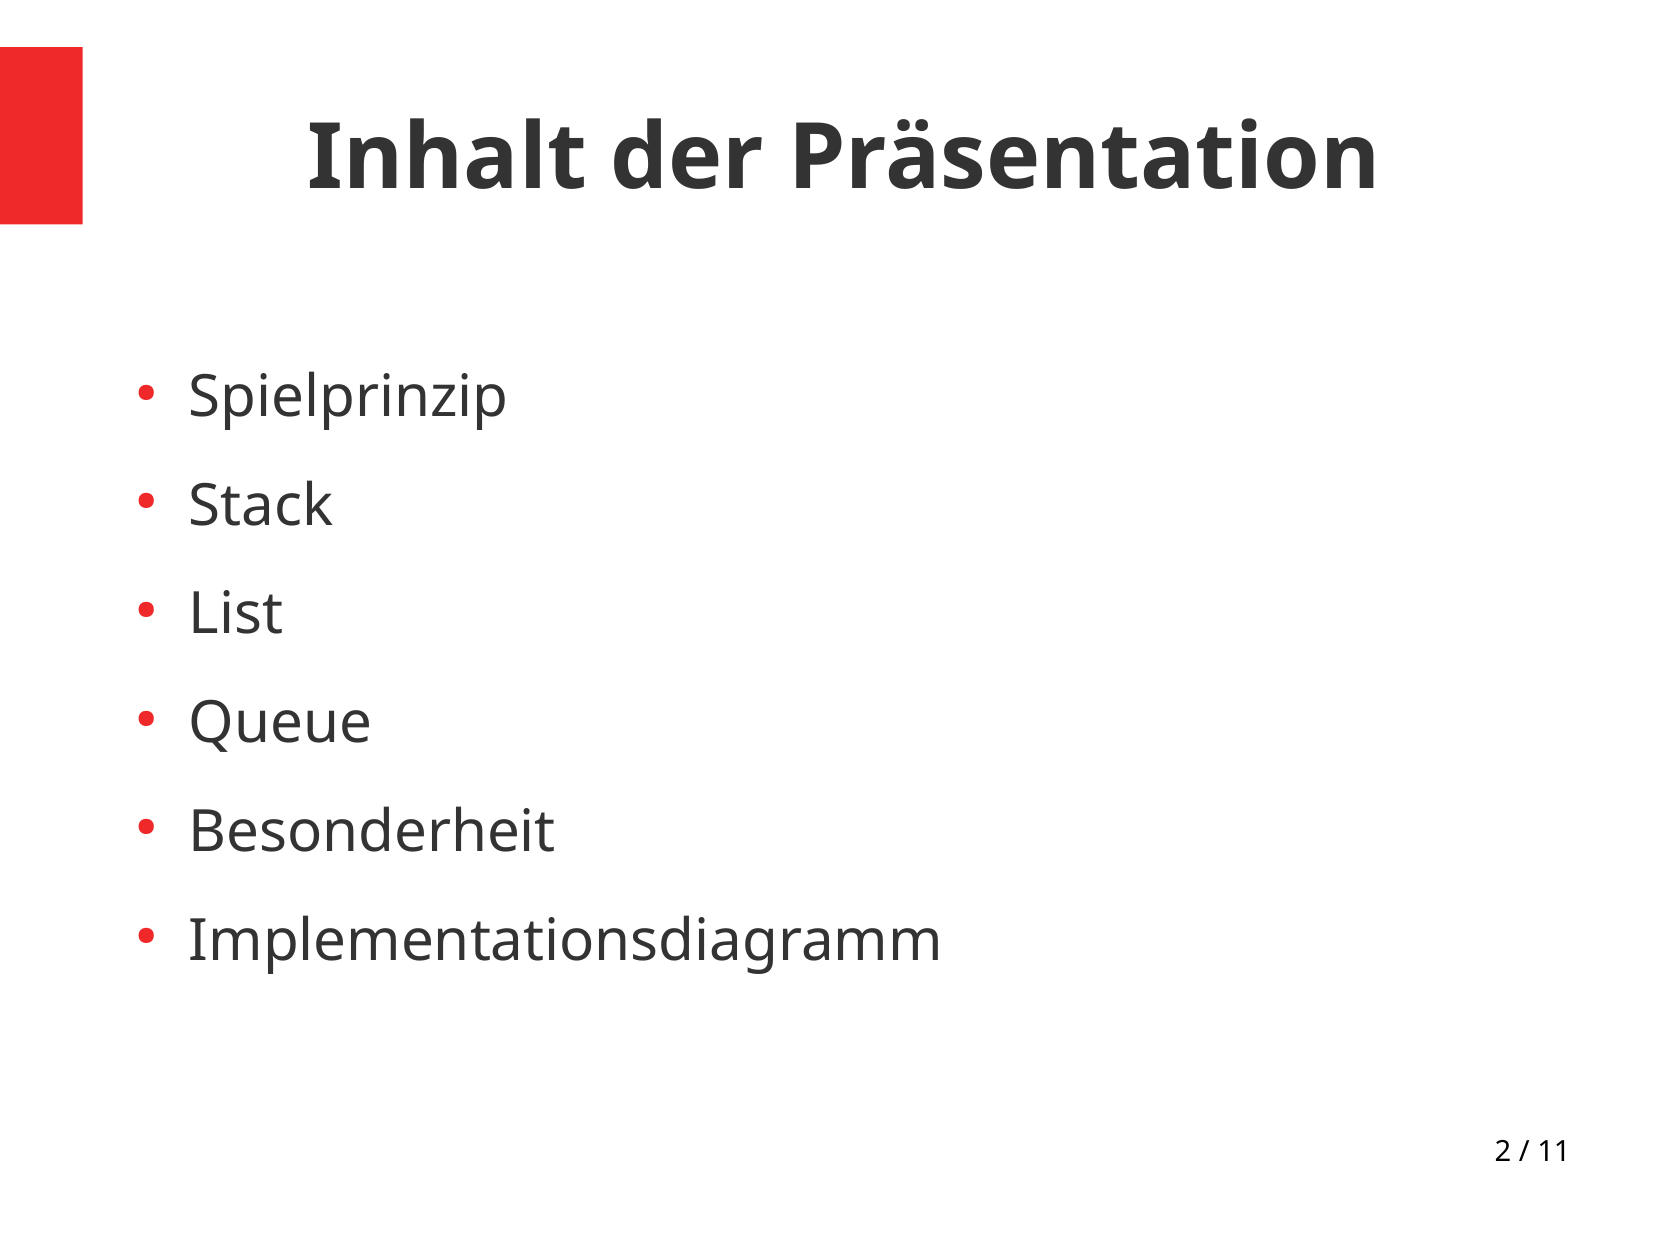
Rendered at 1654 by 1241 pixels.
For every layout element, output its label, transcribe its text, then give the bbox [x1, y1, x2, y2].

list Spielprinzip Stack List Queue Besonderheit Implementationsdiagramm [118, 354, 1536, 1074]
title Inhalt der Präsentation [118, 49, 1571, 257]
